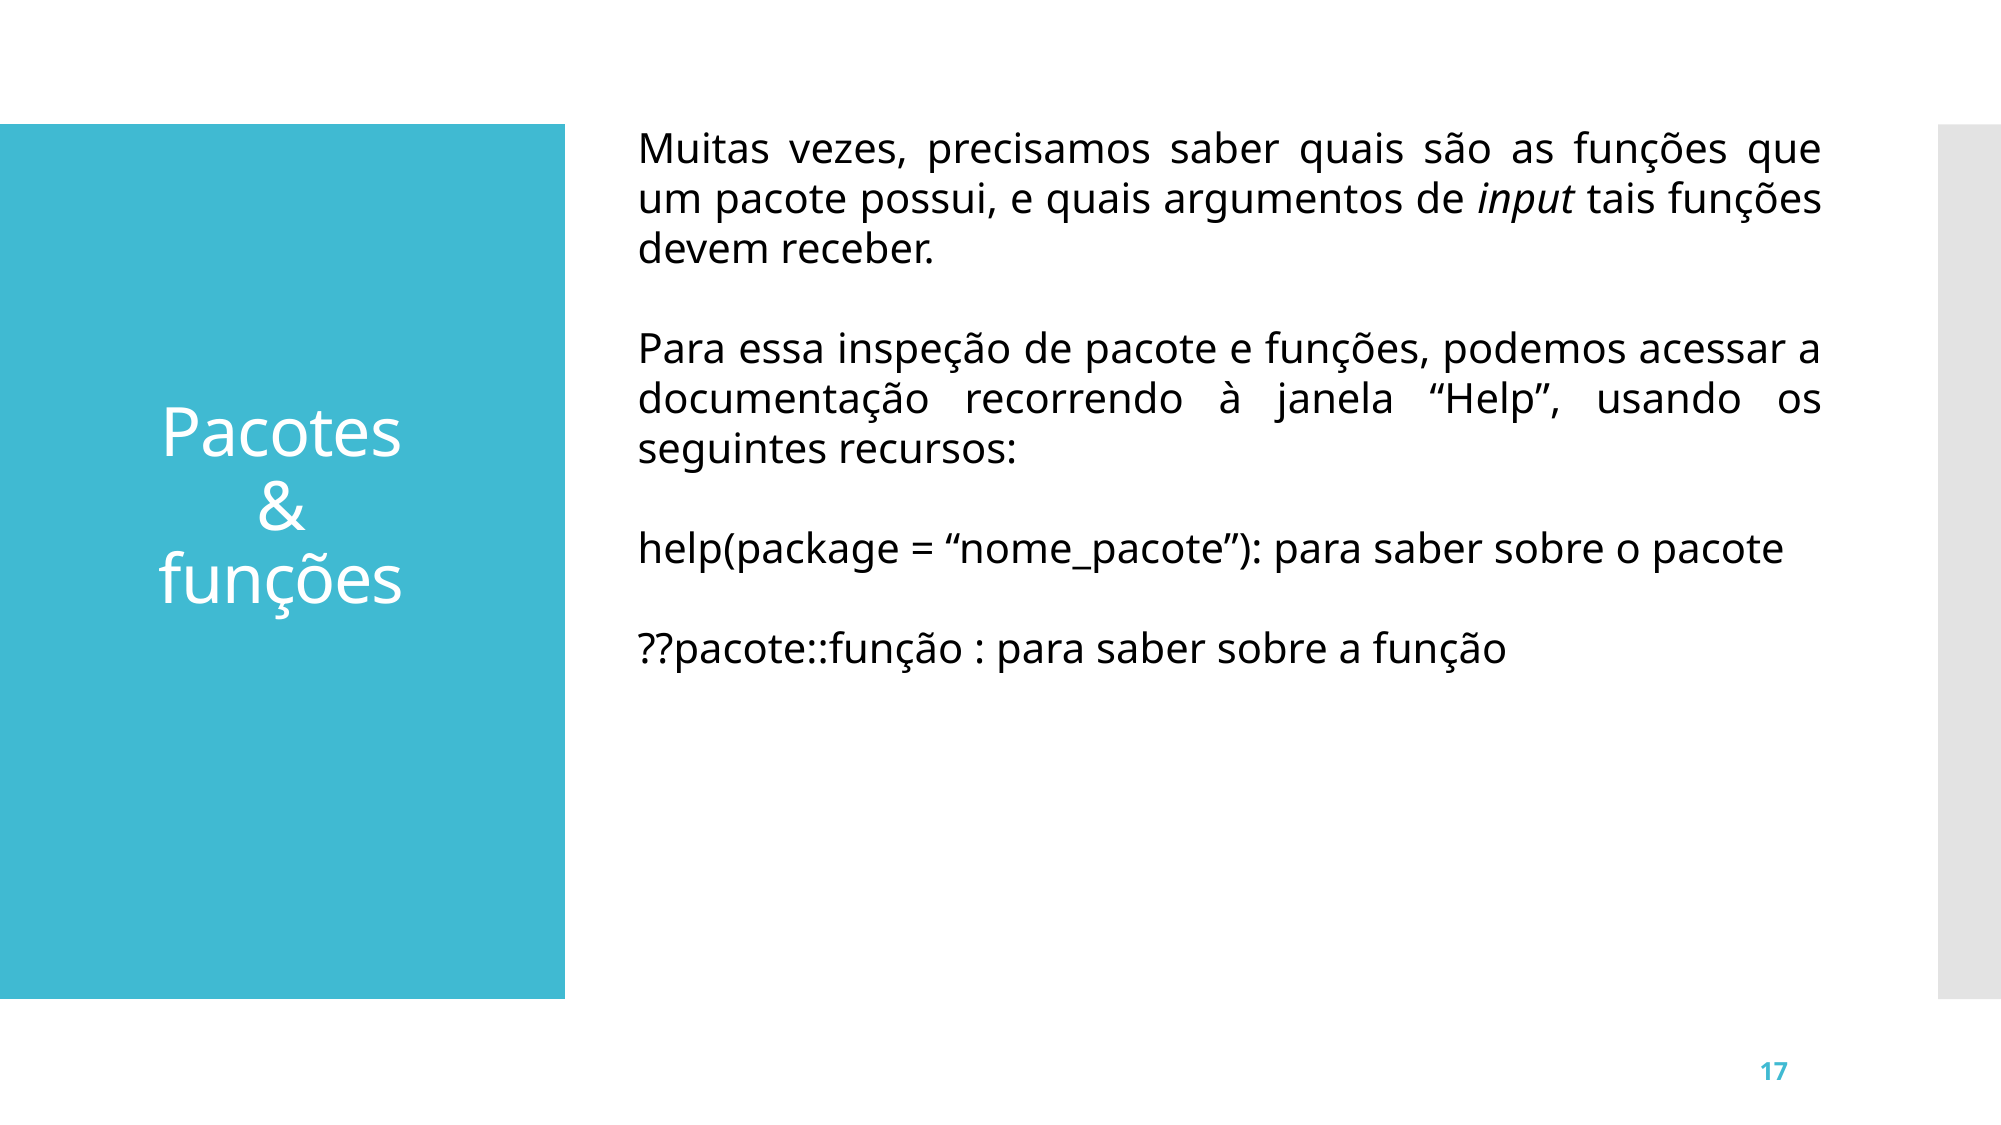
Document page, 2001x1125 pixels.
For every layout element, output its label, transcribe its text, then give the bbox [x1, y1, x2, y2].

text_box [1744, 1042, 1996, 1103]
text_box Pacotes & funções [0, 389, 564, 627]
text_box Muitas vezes, precisamos saber quais são as funções que um pacote possui, e quais argumentos de input tais funções devem receber. Para essa inspeção de pacote e funções, podemos acessar a documentação recorrendo à janela “Help”, usando os seguintes recursos: help(package = “nome_pacote”): para saber sobre o pacote ??pacote::função : para saber sobre a função [622, 114, 1848, 736]
